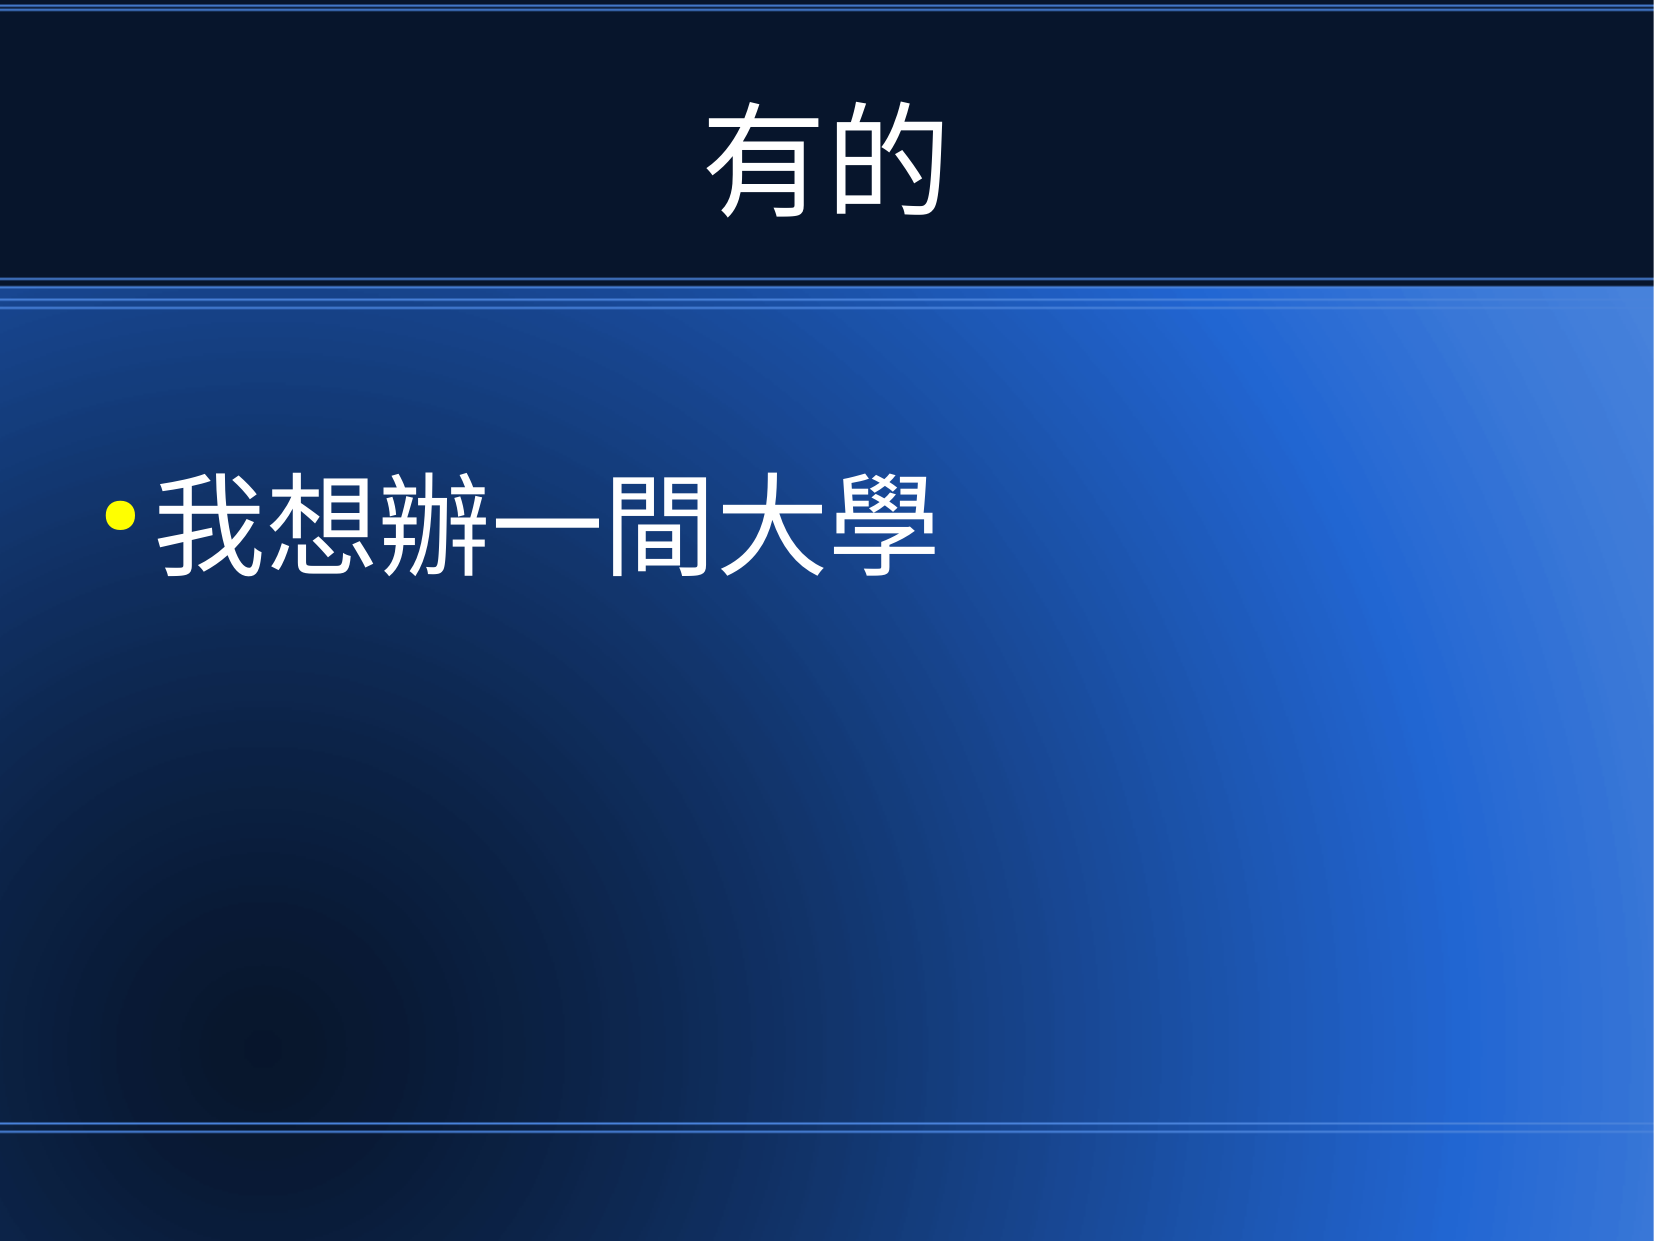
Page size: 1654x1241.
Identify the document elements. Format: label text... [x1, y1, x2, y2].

list 我想辦一間大學 [82, 355, 1571, 1241]
title 有的 [82, 49, 1571, 257]
picture [0, 0, 1654, 1241]
